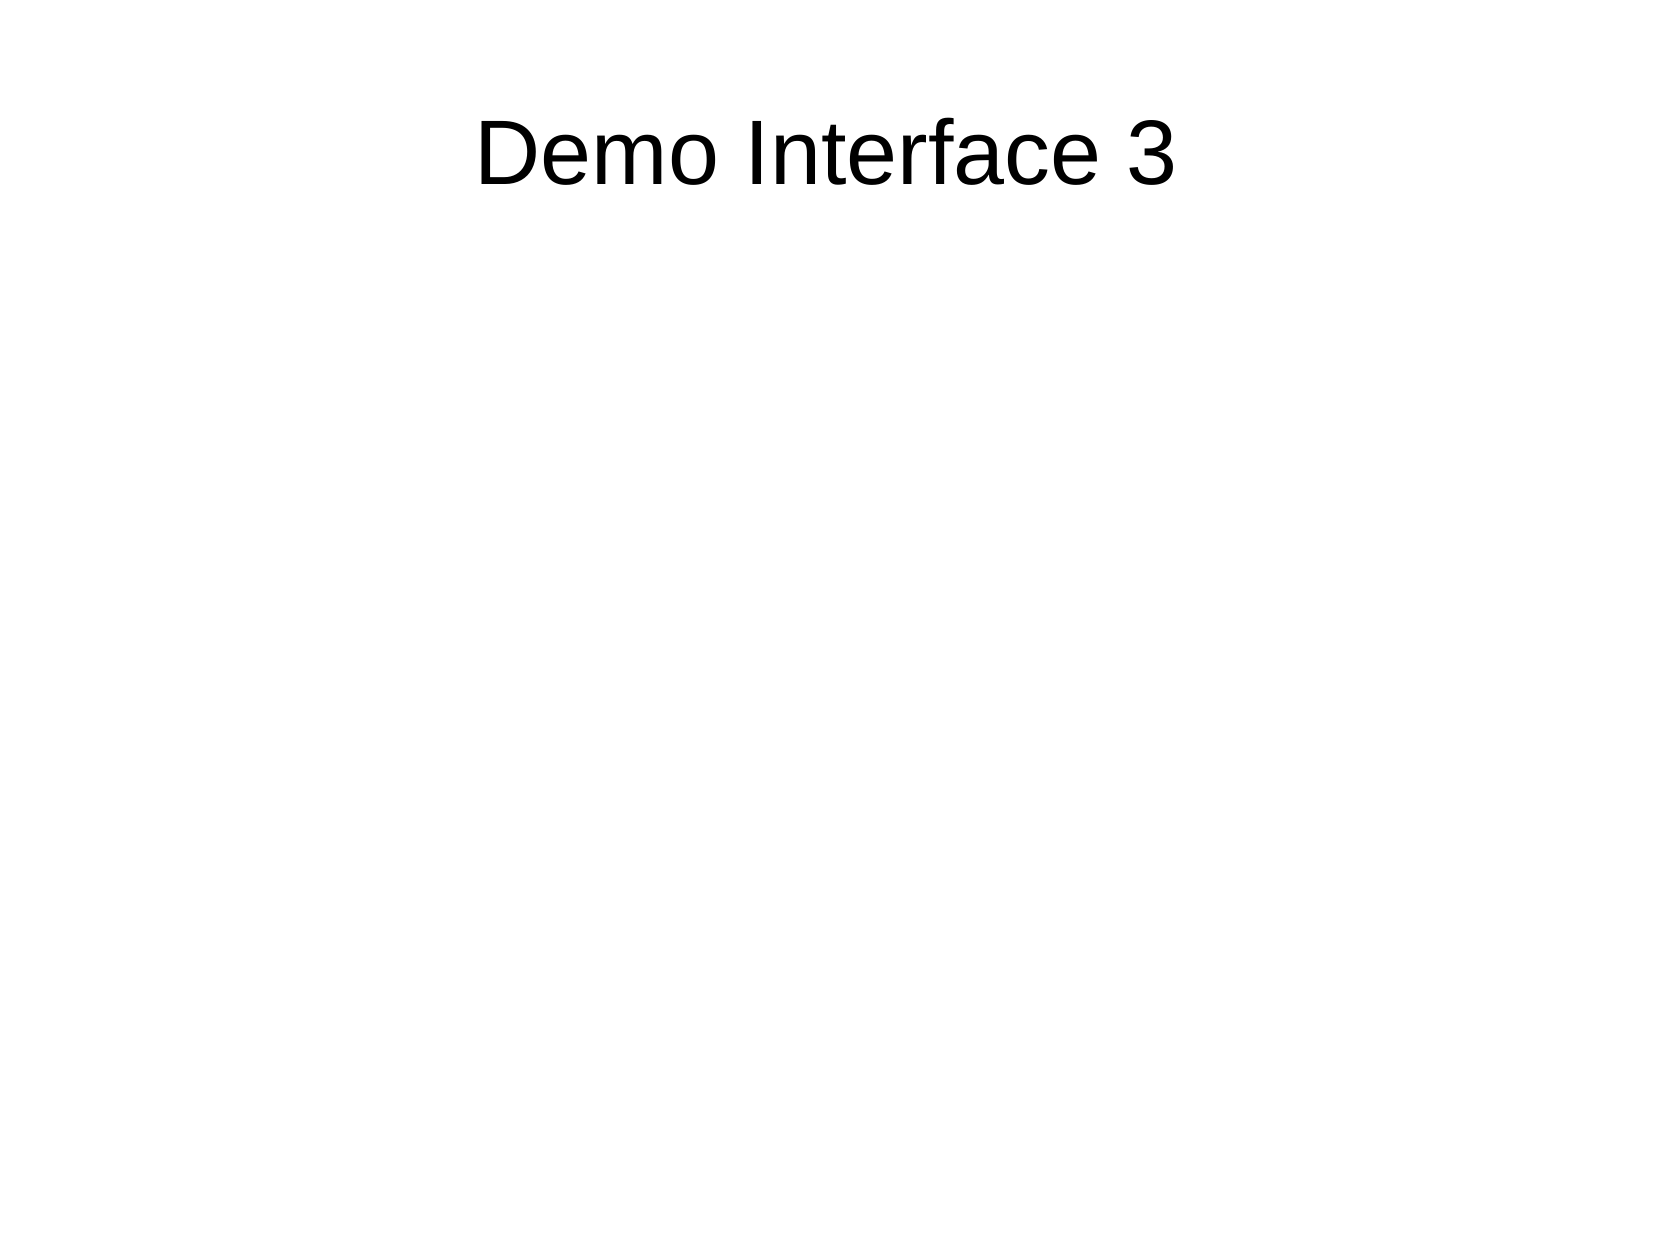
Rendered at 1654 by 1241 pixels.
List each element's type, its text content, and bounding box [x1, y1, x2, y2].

title Demo Interface 3 [82, 49, 1571, 257]
